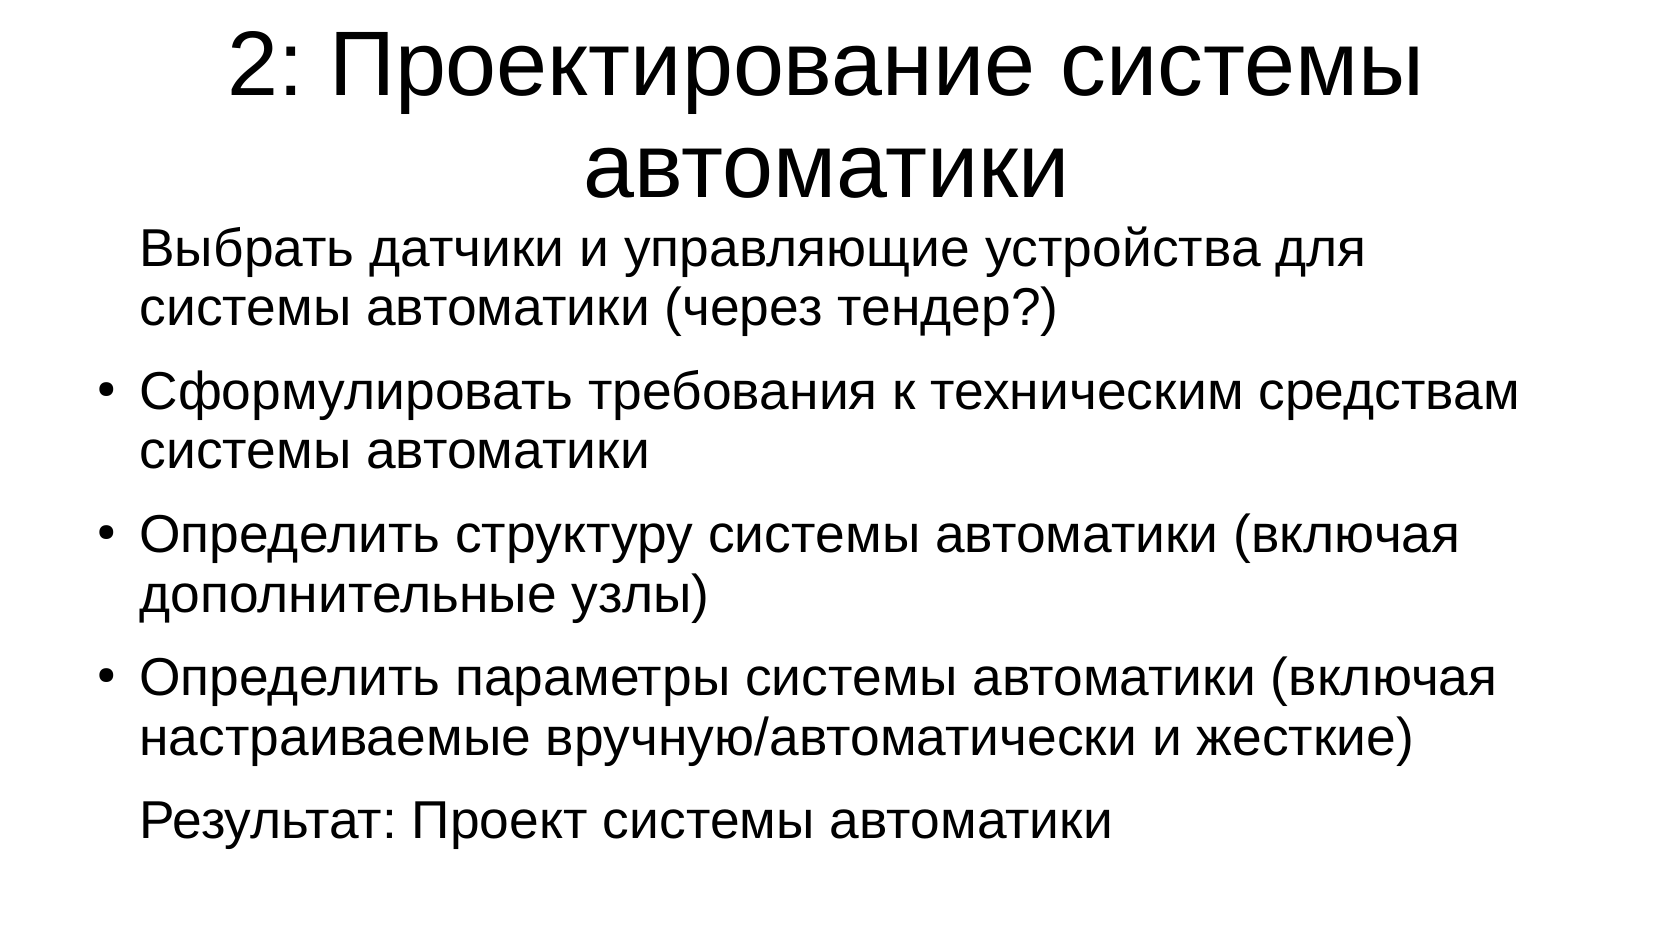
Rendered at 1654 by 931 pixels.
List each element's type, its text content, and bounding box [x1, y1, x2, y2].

list Выбрать датчики и управляющие устройства для системы автоматики (через тендер?) Сформулировать требования к техническим средствам системы автоматики Определить структуру системы автоматики (включая дополнительные узлы) Определить параметры системы автоматики (включая настраиваемые вручную/автоматически и жесткие) Результат: Проект системы автоматики [82, 217, 1571, 863]
title 2: Проектирование системы автоматики [82, 12, 1571, 217]
